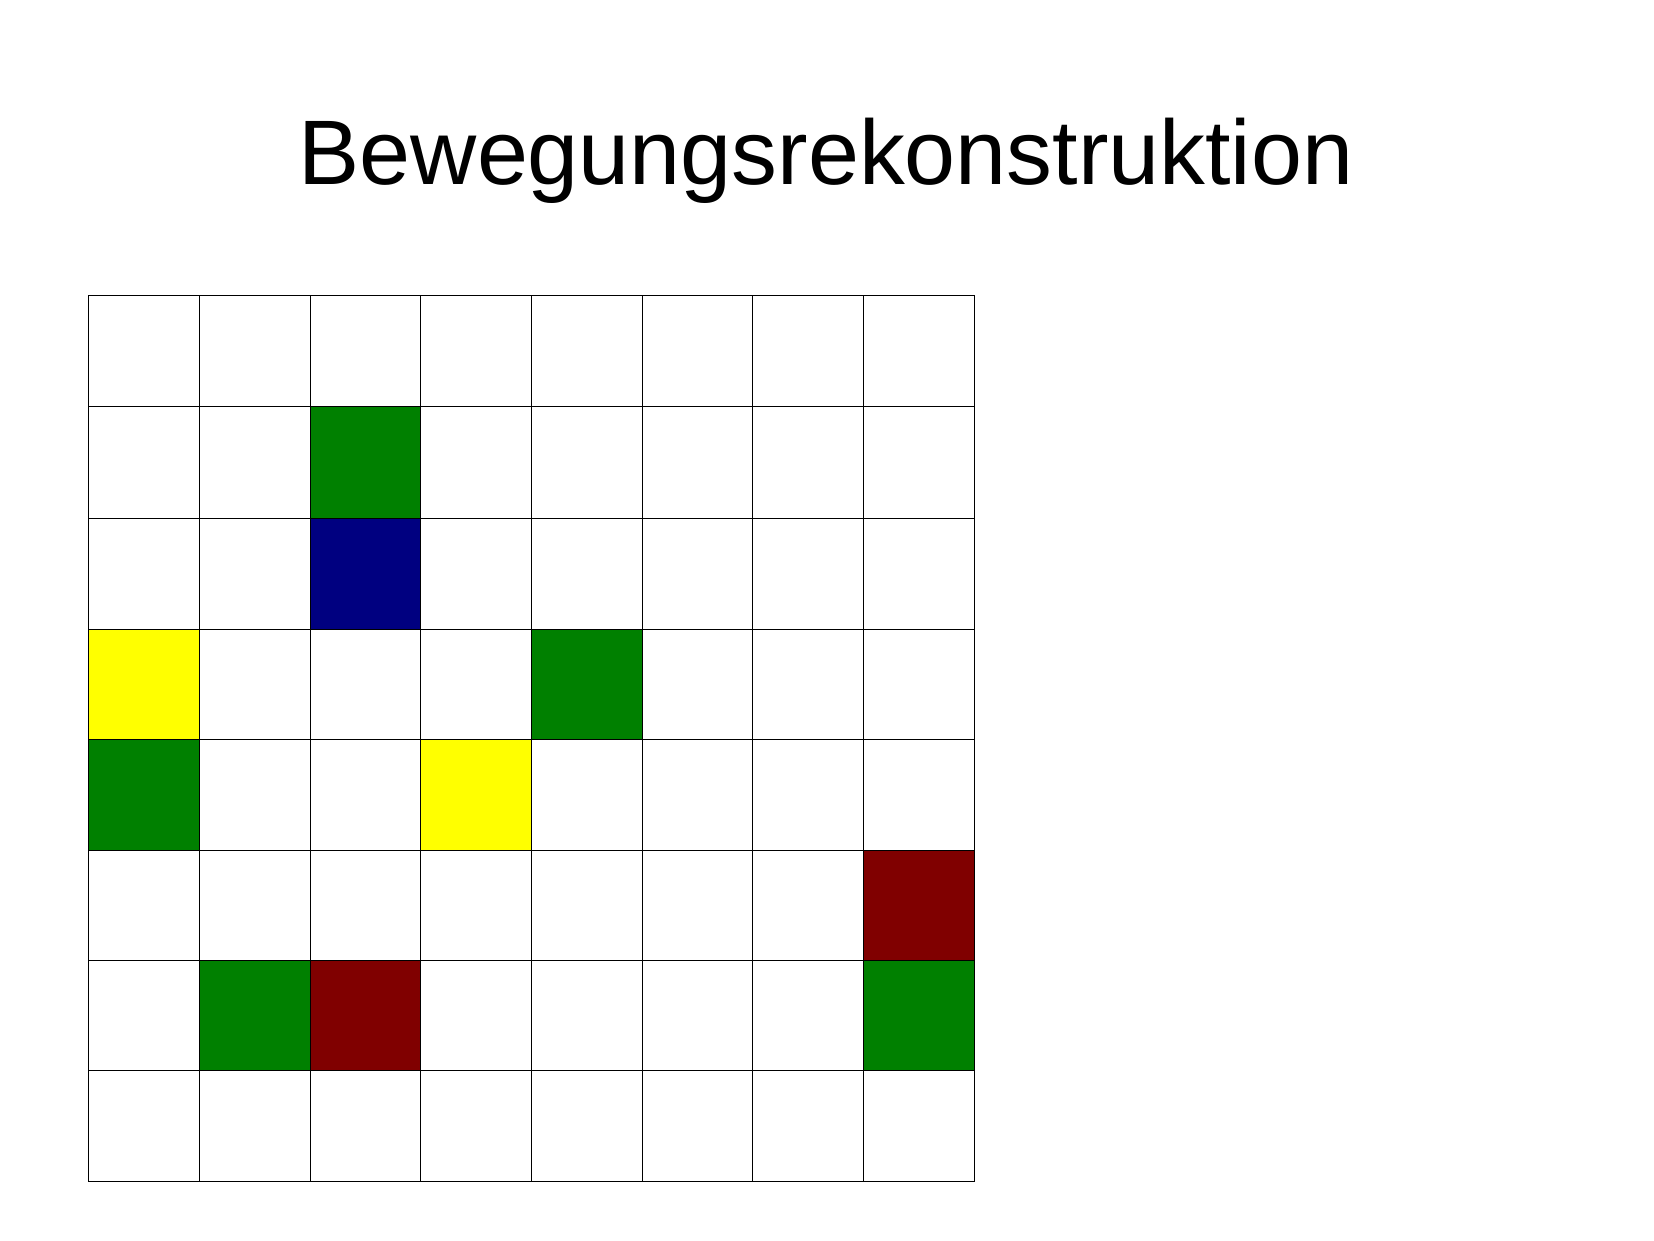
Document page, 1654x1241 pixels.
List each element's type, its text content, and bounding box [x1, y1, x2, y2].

table_cell [89, 851, 199, 960]
table_header [311, 296, 420, 406]
table_cell [643, 851, 752, 960]
table_cell [200, 519, 310, 629]
table_cell [200, 407, 310, 518]
table_cell [532, 519, 642, 629]
table_cell [421, 851, 531, 960]
table_cell [864, 1071, 974, 1181]
table_cell [421, 519, 531, 629]
table_cell [200, 1071, 310, 1181]
table_cell [200, 961, 310, 1070]
table_cell [200, 740, 310, 850]
table_cell [200, 851, 310, 960]
title Bewegungsrekonstruktion [82, 49, 1571, 257]
table_header [200, 296, 310, 406]
table_header [89, 296, 199, 406]
table_header [864, 296, 974, 406]
table_cell [311, 740, 420, 850]
table_cell [311, 630, 420, 739]
table_cell [643, 1071, 752, 1181]
table_cell [643, 519, 752, 629]
table_cell [864, 630, 974, 739]
table_cell [89, 961, 199, 1070]
table_cell [532, 630, 642, 739]
table_cell [532, 740, 642, 850]
table_cell [311, 519, 420, 629]
table_cell [421, 1071, 531, 1181]
table_cell [753, 519, 863, 629]
table_cell [753, 851, 863, 960]
table_cell [753, 630, 863, 739]
table_cell [643, 407, 752, 518]
table_cell [753, 961, 863, 1070]
table_cell [200, 630, 310, 739]
table_cell [643, 630, 752, 739]
table_cell [864, 740, 974, 850]
table_header [753, 296, 863, 406]
table_cell [89, 1071, 199, 1181]
table_cell [311, 1071, 420, 1181]
table_cell [311, 961, 420, 1070]
table_cell [643, 740, 752, 850]
table_cell [532, 1071, 642, 1181]
table_cell [311, 851, 420, 960]
table_cell [753, 407, 863, 518]
table_cell [421, 630, 531, 739]
table_cell [421, 740, 531, 850]
table_header [421, 296, 531, 406]
table_cell [643, 961, 752, 1070]
table_cell [864, 519, 974, 629]
table_header [532, 296, 642, 406]
table_cell [421, 407, 531, 518]
table_cell [89, 519, 199, 629]
table_cell [311, 407, 420, 518]
table_cell [864, 407, 974, 518]
table_header [643, 296, 752, 406]
table_cell [89, 740, 199, 850]
table_cell [753, 1071, 863, 1181]
table_cell [89, 407, 199, 518]
table_cell [532, 961, 642, 1070]
table_cell [532, 851, 642, 960]
table_cell [421, 961, 531, 1070]
table_cell [864, 961, 974, 1070]
table_cell [753, 740, 863, 850]
table_cell [532, 407, 642, 518]
table_cell [89, 630, 199, 739]
table_cell [864, 851, 974, 960]
